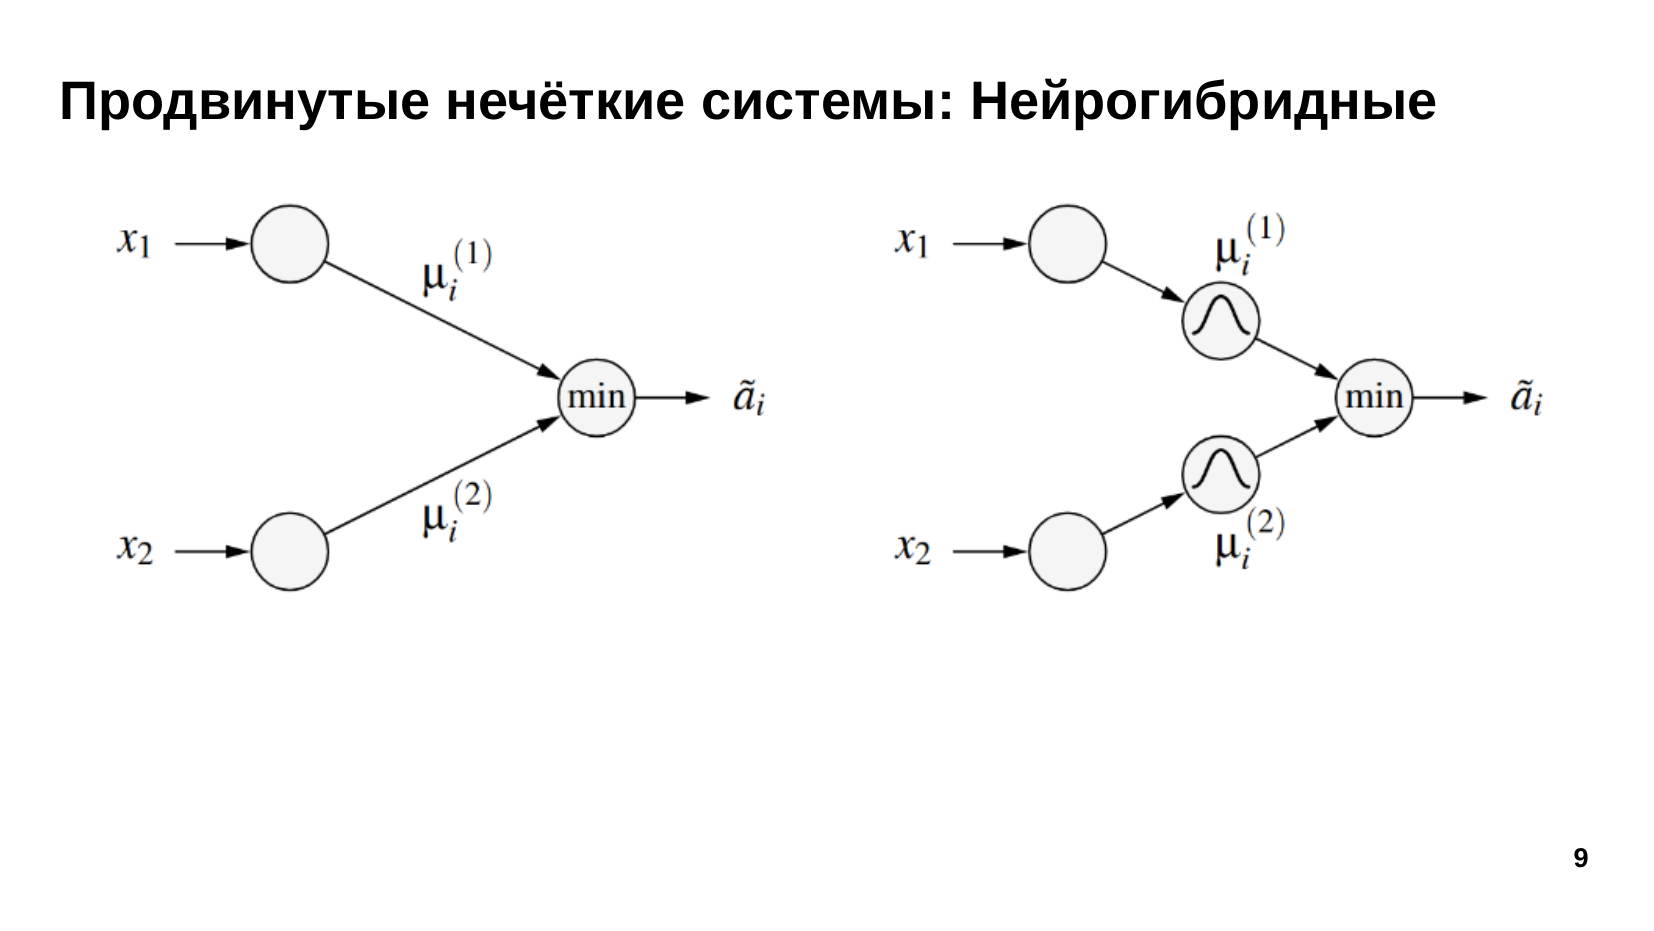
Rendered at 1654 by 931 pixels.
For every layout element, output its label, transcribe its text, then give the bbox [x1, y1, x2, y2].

picture [51, 170, 1582, 621]
title Продвинутые нечёткие системы: Нейрогибридные [5, 9, 1494, 234]
text_box 9 [1558, 835, 1613, 881]
